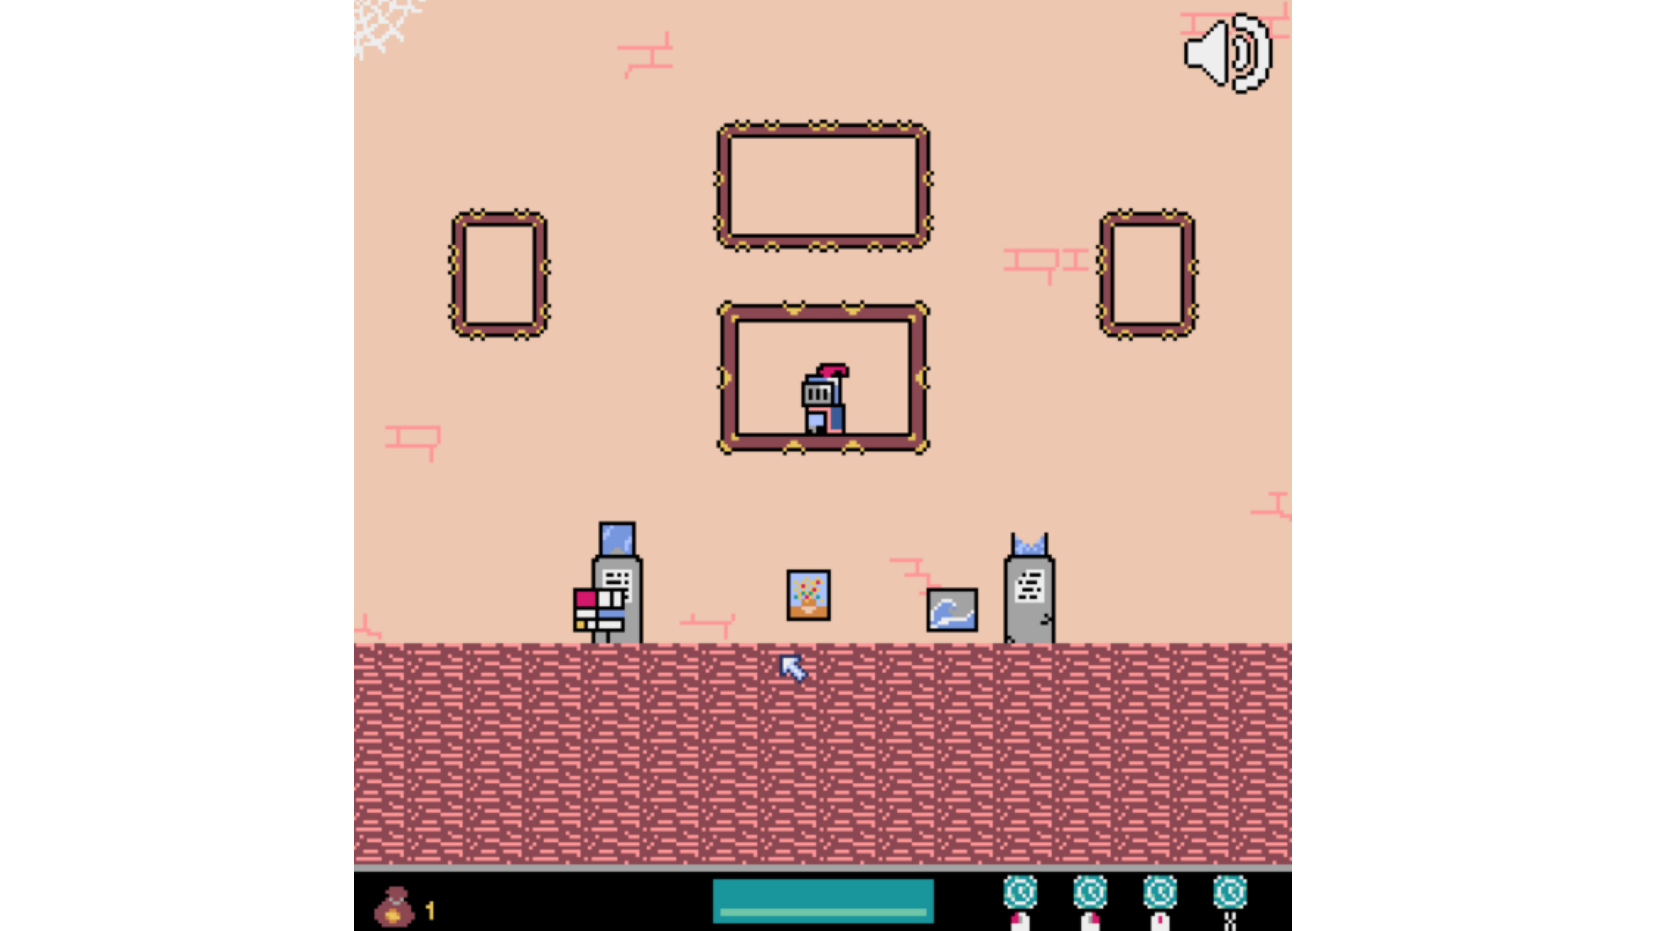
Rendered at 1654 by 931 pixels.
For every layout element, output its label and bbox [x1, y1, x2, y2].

picture [354, 0, 1292, 931]
